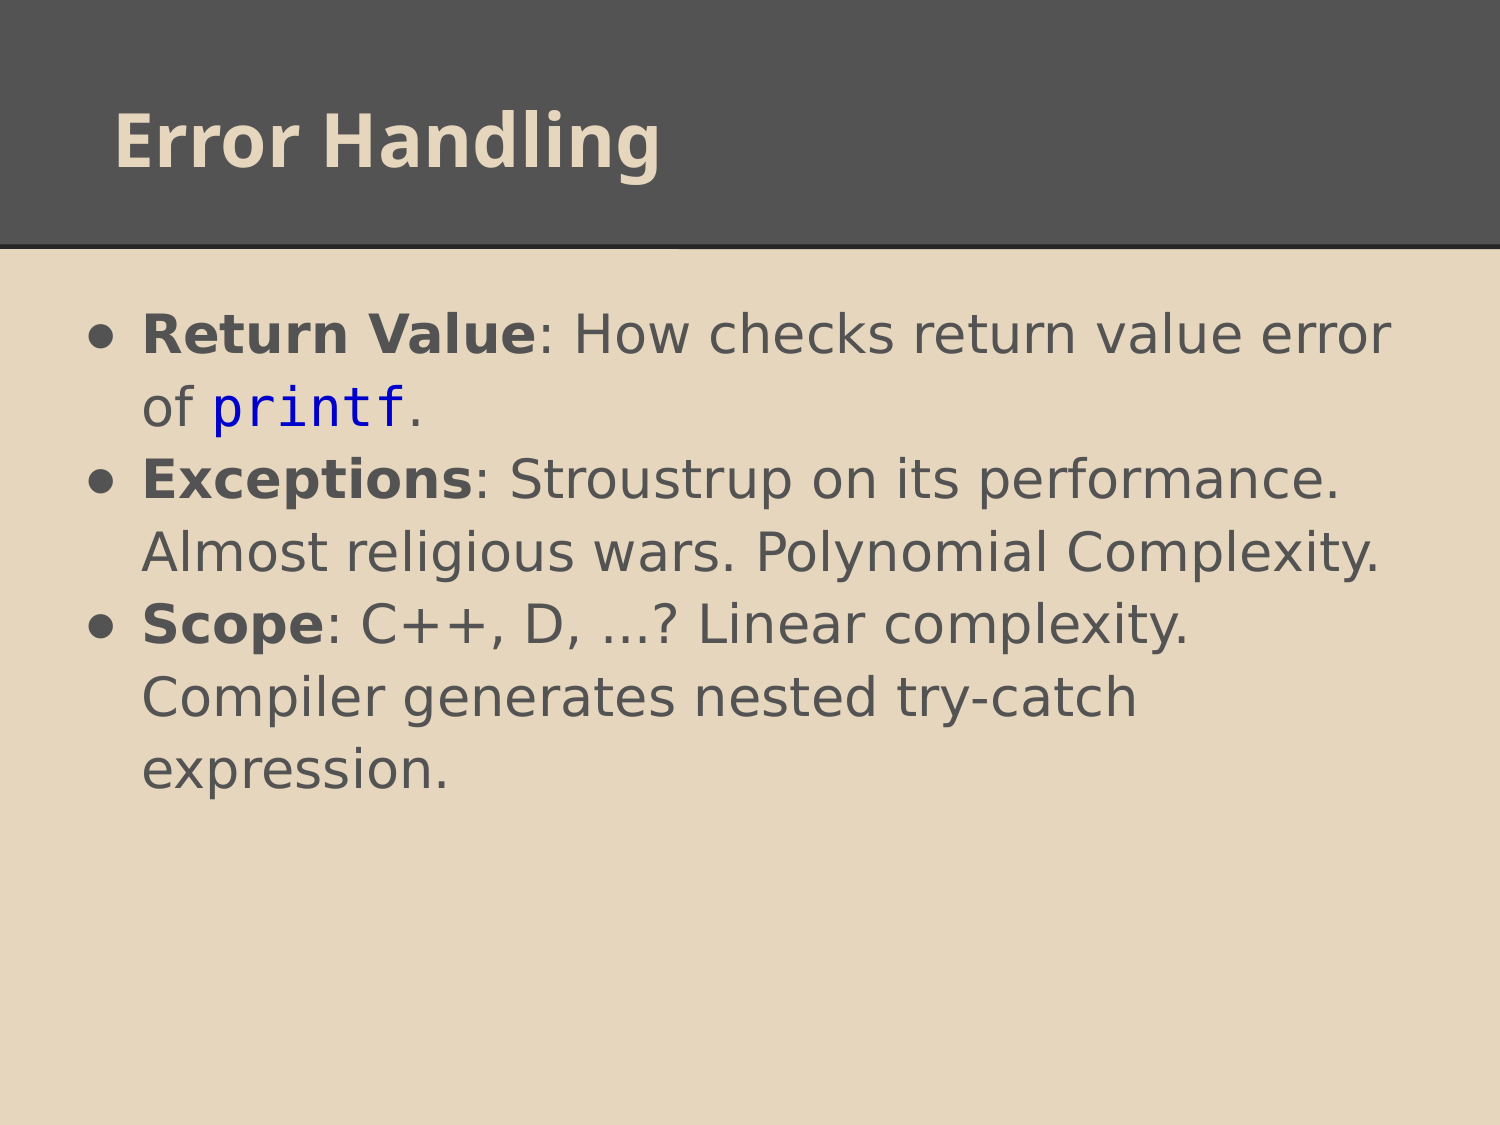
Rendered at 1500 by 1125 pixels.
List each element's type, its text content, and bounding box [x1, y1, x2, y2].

text_box Return Value: How checks return value error of printf. Exceptions: Stroustrup on its performance. Almost religious wars. Polynomial Complexity. Scope: C++, D, ...? Linear complexity. Compiler generates nested try-catch expression. [70, 286, 1441, 1075]
title Error Handling [75, 45, 1425, 233]
